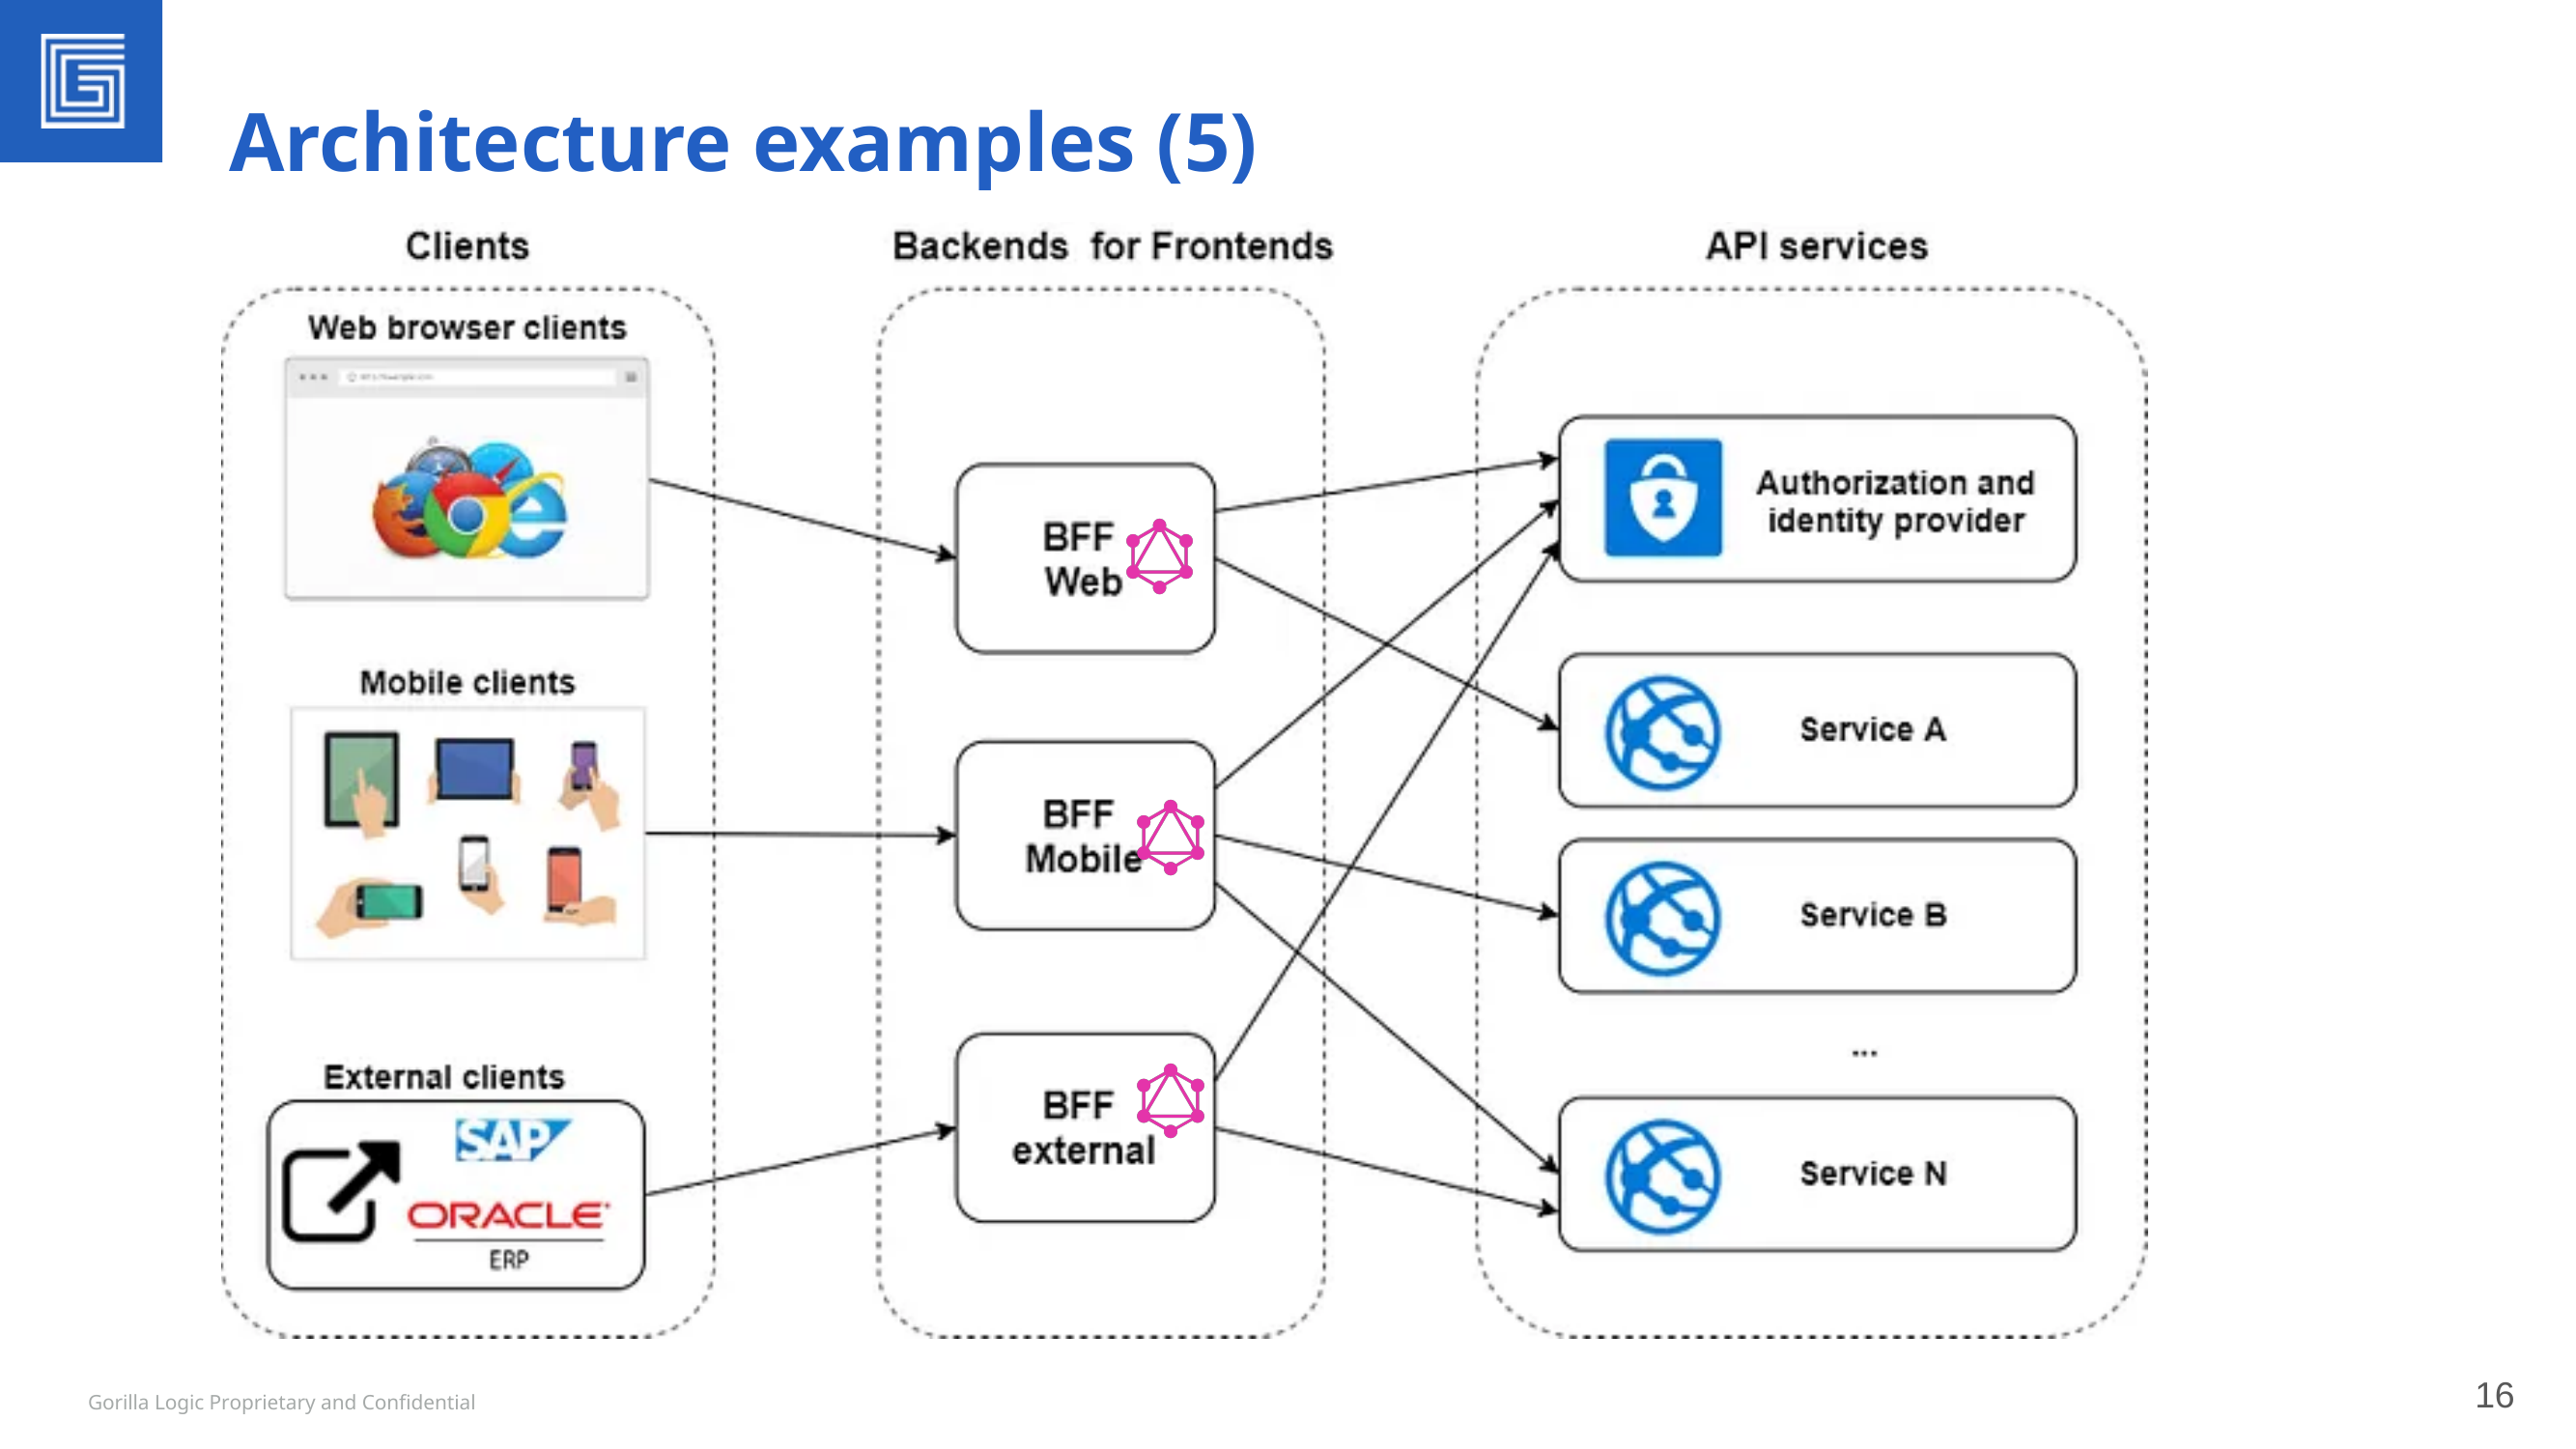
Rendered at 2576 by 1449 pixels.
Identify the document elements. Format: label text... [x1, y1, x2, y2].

text_box Architecture examples (5) [221, 83, 2371, 185]
slide_number <number> [2386, 1338, 2541, 1449]
picture [41, 34, 132, 128]
picture [221, 222, 2148, 1339]
